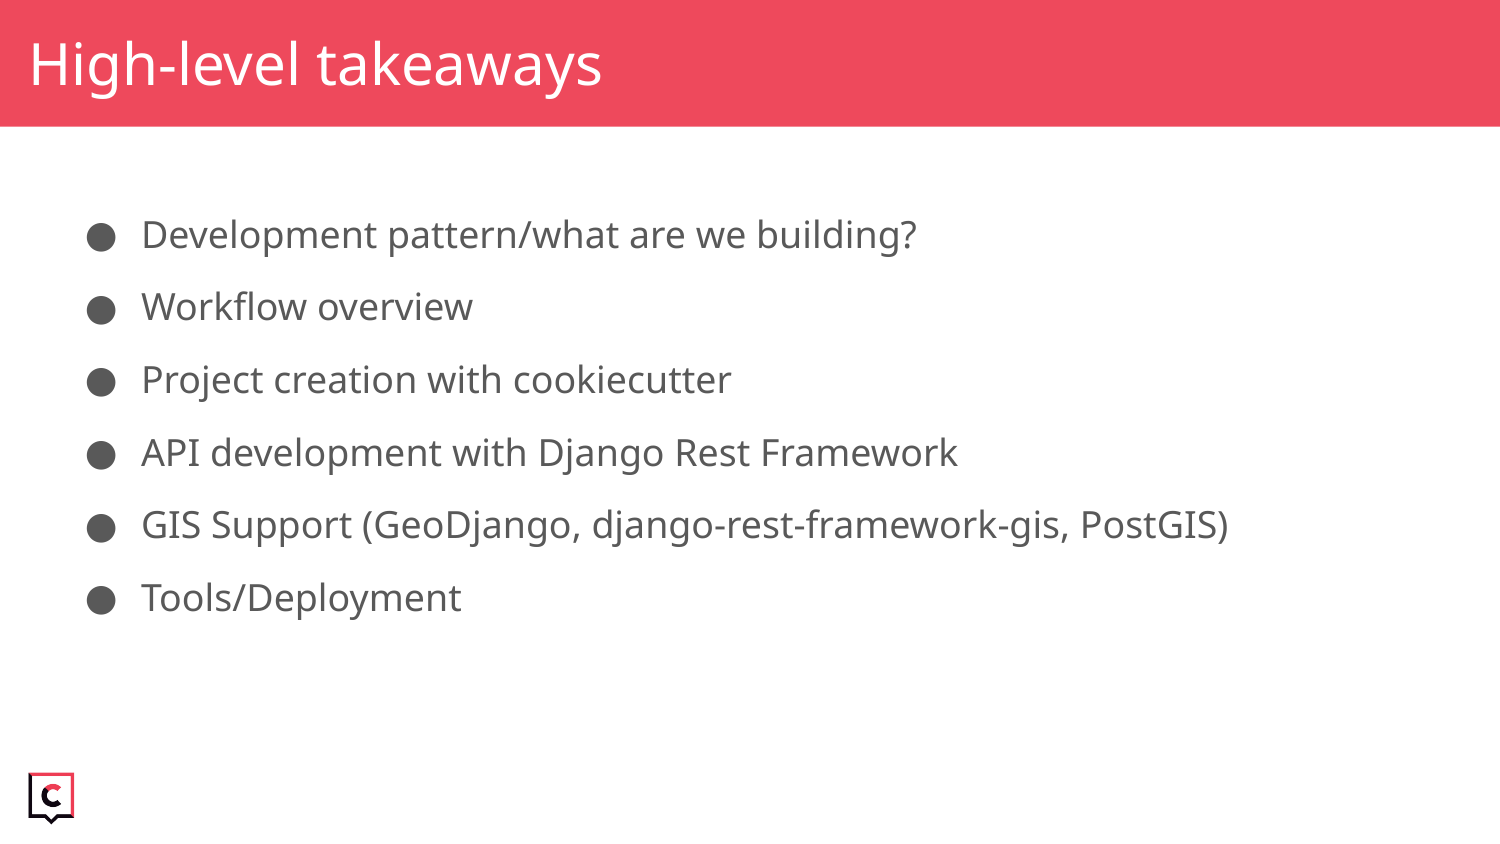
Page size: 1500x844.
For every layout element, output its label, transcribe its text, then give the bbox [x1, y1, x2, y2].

list Development pattern/what are we building? Workflow overview Project creation with cookiecutter API development with Django Rest Framework GIS Support (GeoDjango, django-rest-framework-gis, PostGIS) Tools/Deployment [51, 189, 1449, 750]
picture [19, 764, 82, 830]
title High-level takeaways [13, 12, 1412, 107]
